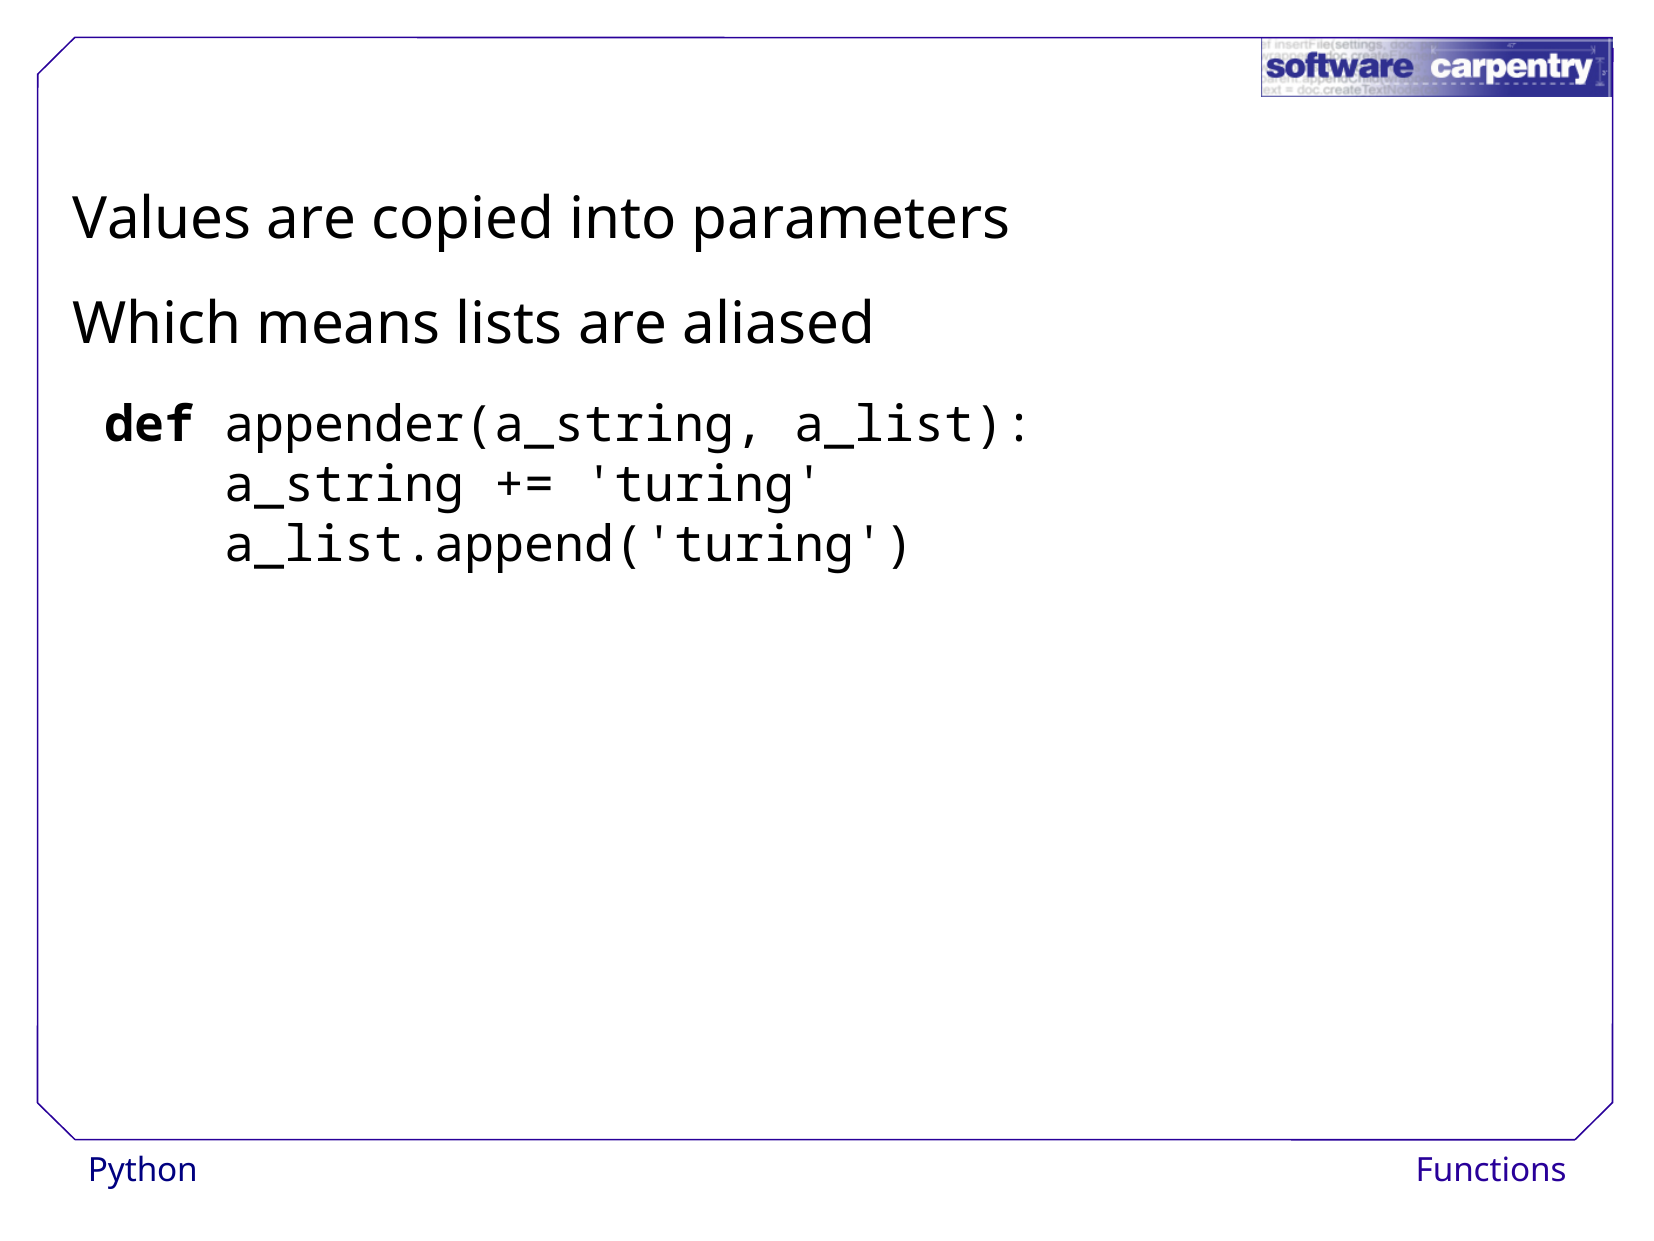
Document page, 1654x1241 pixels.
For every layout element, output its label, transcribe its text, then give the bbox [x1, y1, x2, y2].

picture [1261, 39, 1613, 97]
text_box def appender(a_string, a_list): a_string += 'turing' a_list.append('turing') [89, 383, 931, 1093]
text_box Values are copied into parameters Which means lists are aliased [57, 137, 1175, 364]
